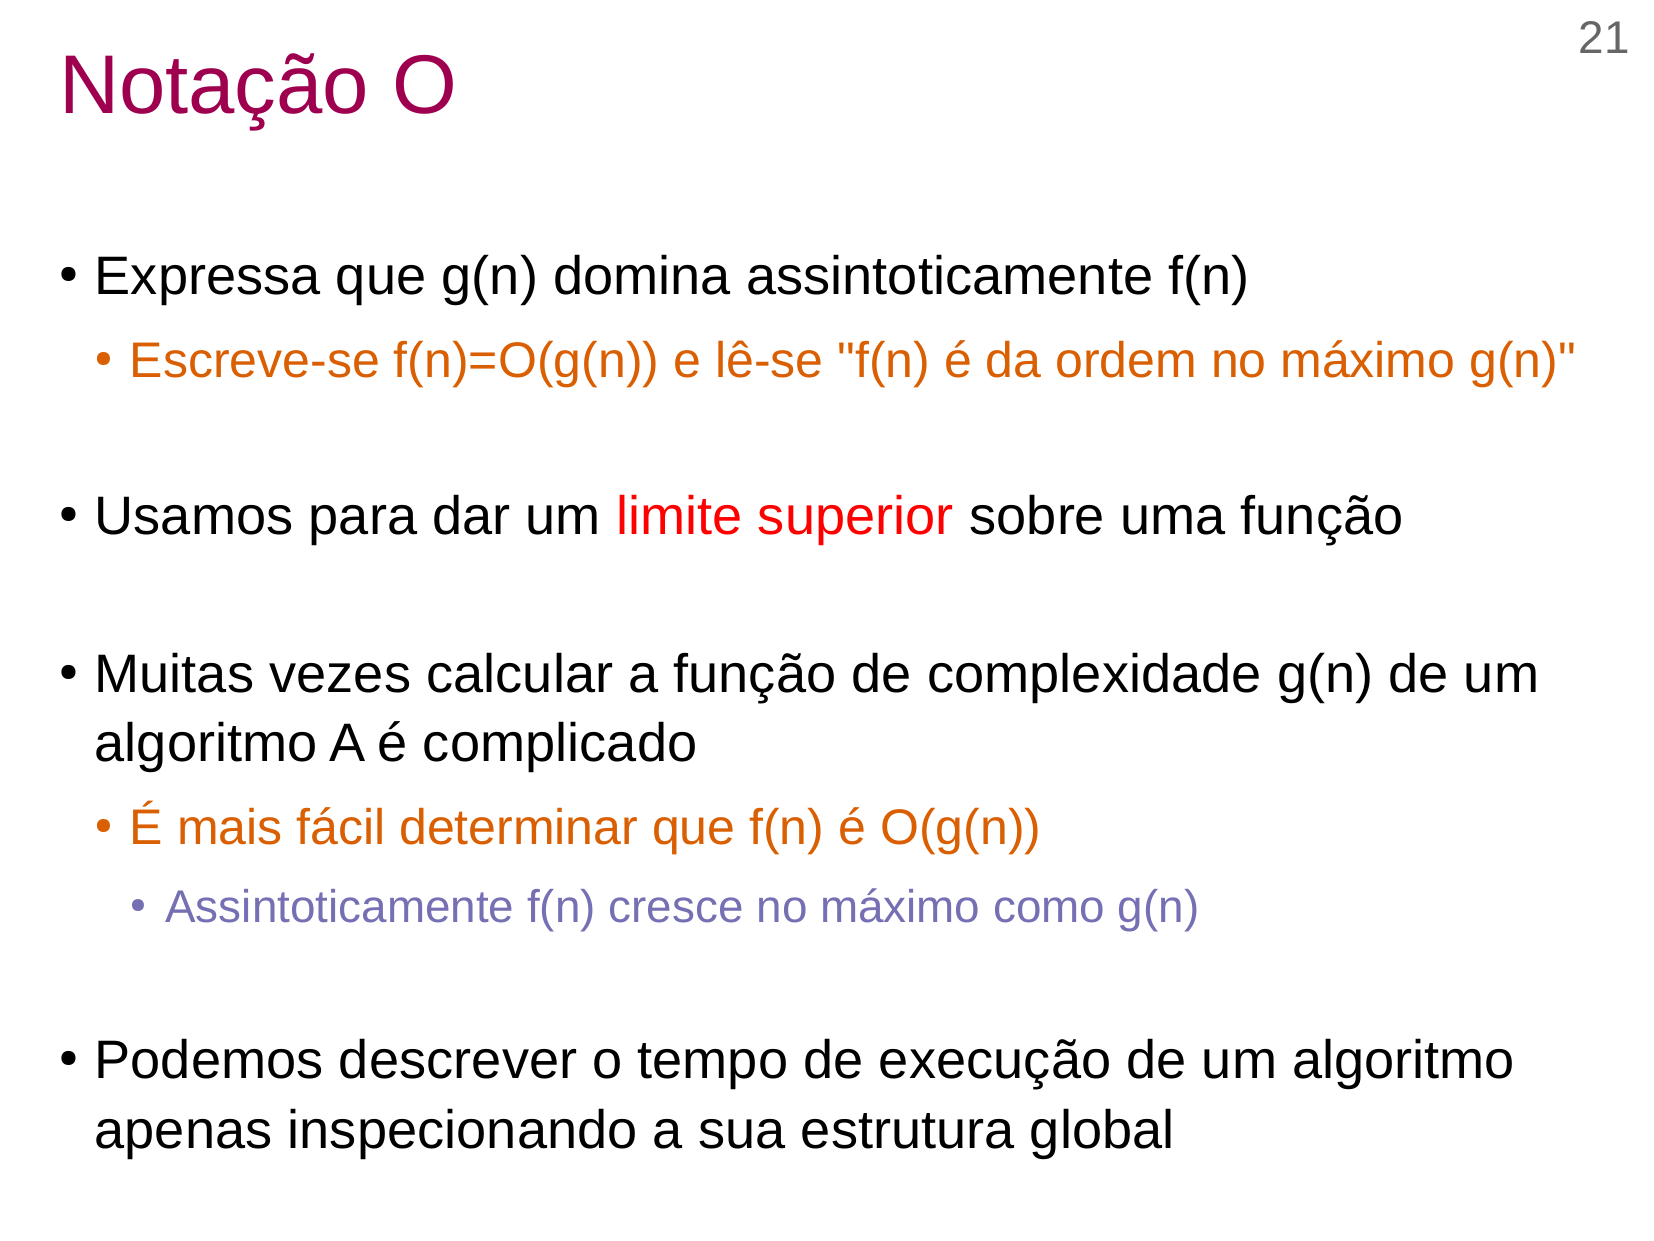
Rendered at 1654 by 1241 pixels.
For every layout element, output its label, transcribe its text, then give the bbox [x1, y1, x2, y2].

title Notação O [59, 29, 1595, 148]
list Expressa que g(n) domina assintoticamente f(n) Escreve-se f(n)=O(g(n)) e lê-se "f(n) é da ordem no máximo g(n)" Usamos para dar um limite superior sobre uma função Muitas vezes calcular a função de complexidade g(n) de um algoritmo A é complicado É mais fácil determinar que f(n) é O(g(n)) Assintoticamente f(n) cresce no máximo como g(n) Podemos descrever o tempo de execução de um algoritmo apenas inspecionando a sua estrutura global [59, 236, 1595, 1211]
